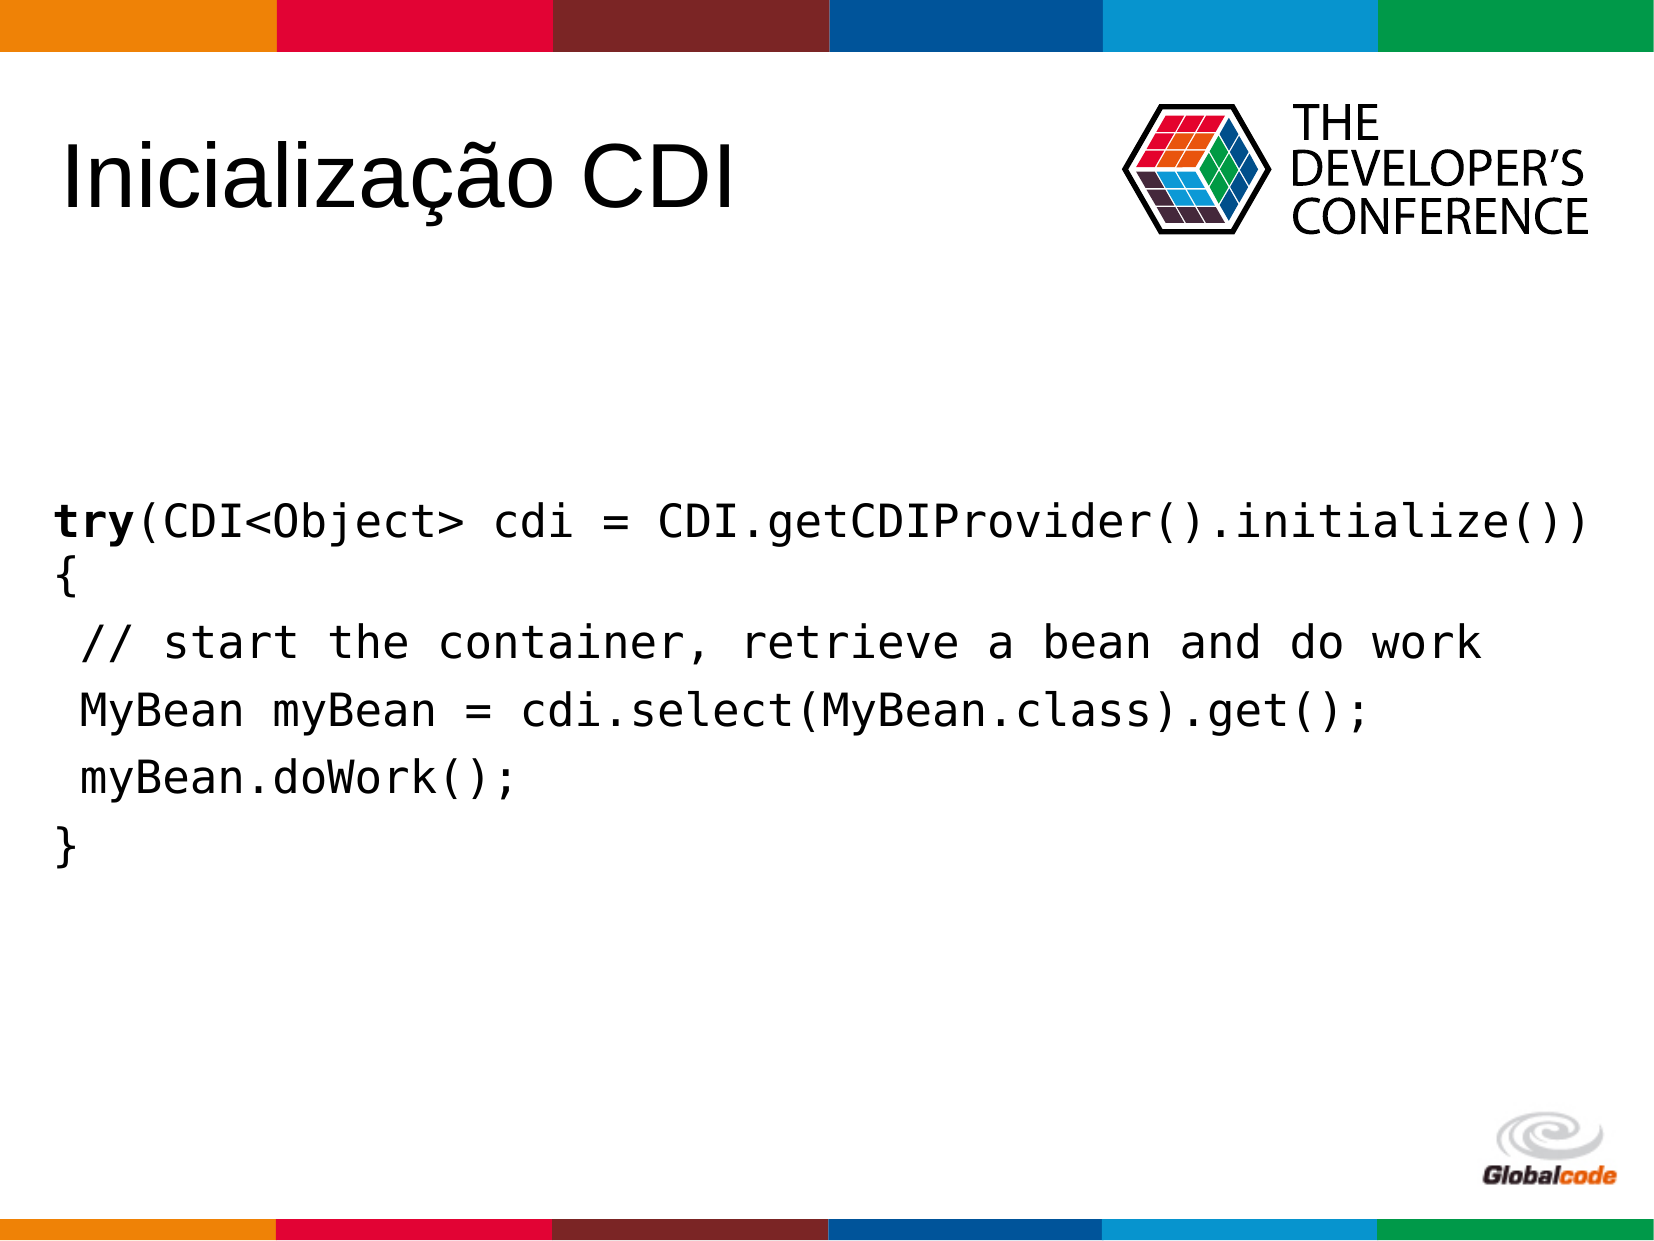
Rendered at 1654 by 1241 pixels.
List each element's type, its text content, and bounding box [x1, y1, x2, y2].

text_box try(CDI<Object> cdi = CDI.getCDIProvider().initialize()) { // start the container, retrieve a bean and do work MyBean myBean = cdi.select(MyBean.class).get(); myBean.doWork(); } [37, 487, 1613, 901]
title Inicialização CDI [45, 87, 1075, 256]
picture [1464, 1062, 1638, 1219]
